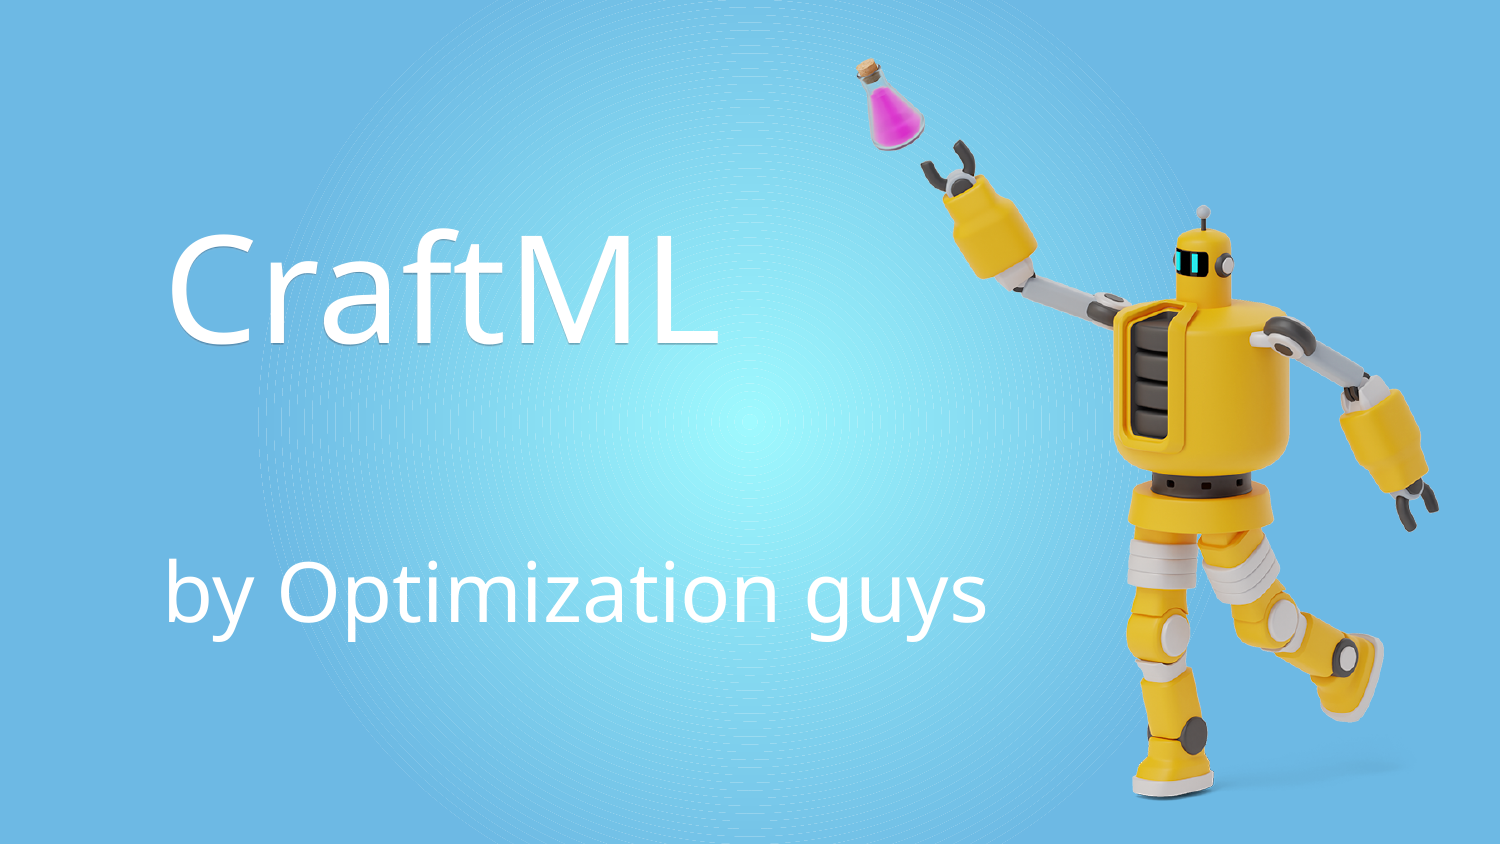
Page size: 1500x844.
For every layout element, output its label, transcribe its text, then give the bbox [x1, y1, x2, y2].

picture [856, 58, 1439, 801]
text_box CraftML [118, 147, 768, 443]
text_box by Optimization guys [147, 531, 1122, 644]
